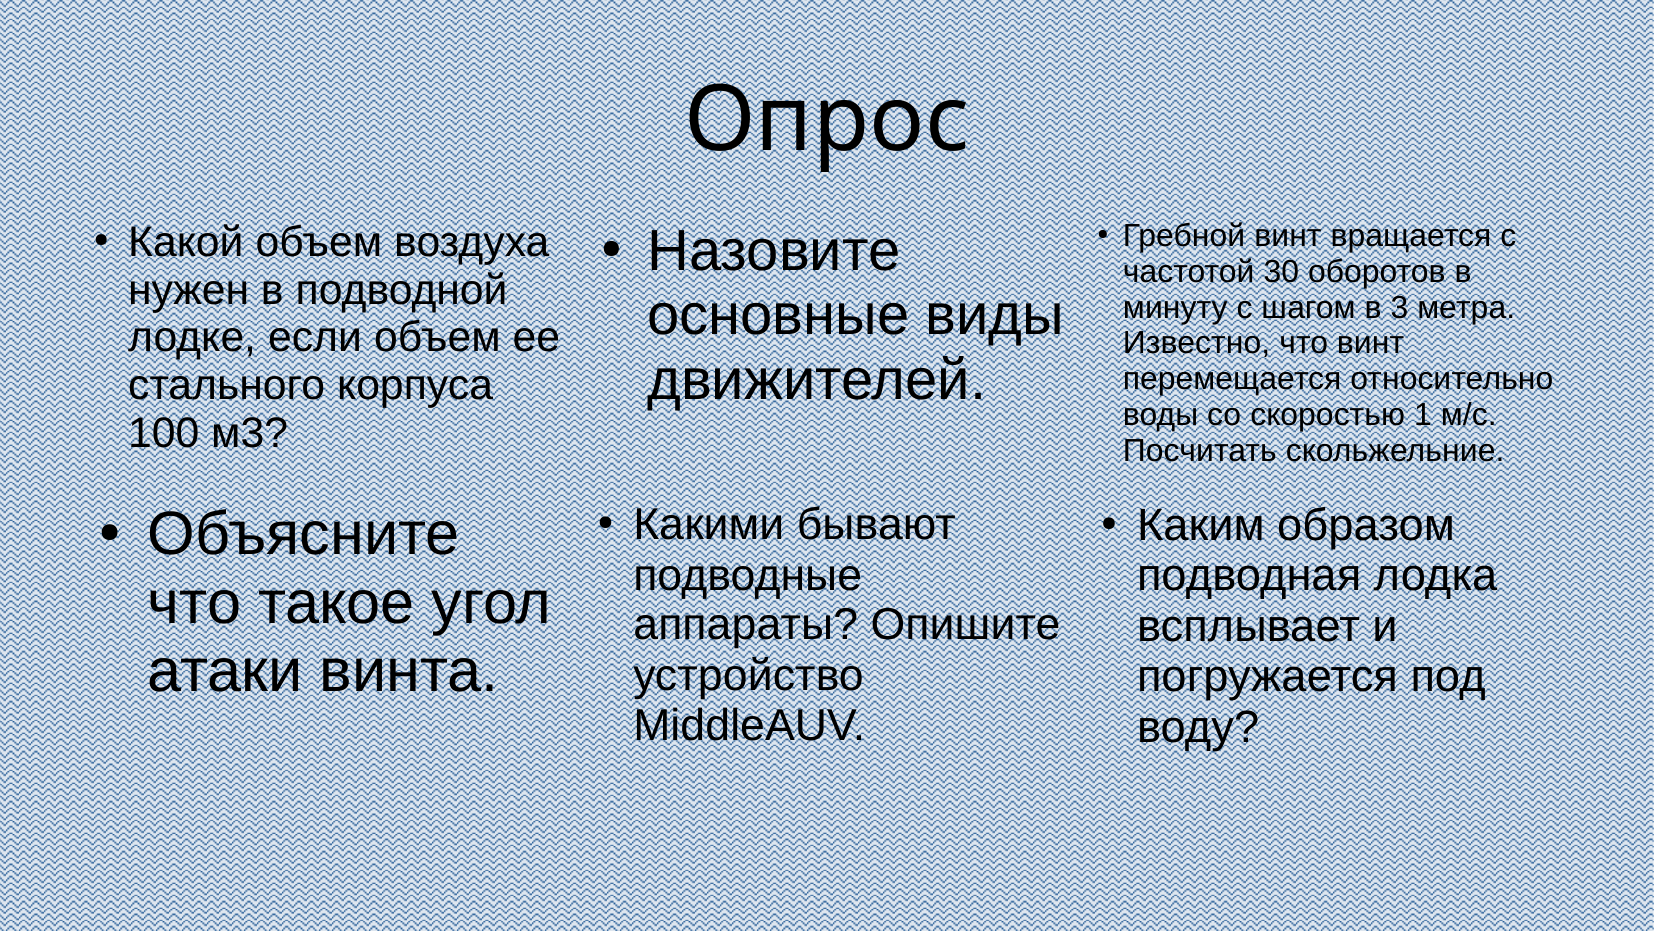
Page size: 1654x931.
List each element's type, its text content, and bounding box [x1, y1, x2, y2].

list Гребной винт вращается с частотой 30 оборотов в минуту с шагом в 3 метра. Известно, что винт перемещается относительно воды со скоростью 1 м/c. Посчитать скольжельние. [1088, 217, 1569, 475]
picture [0, 0, 1654, 931]
list Назовите основные виды движителей. [585, 217, 1065, 475]
title Опрос [82, 37, 1571, 193]
list Каким образом подводная лодка всплывает и погружается под воду? [1088, 499, 1569, 757]
list Объясните что такое угол атаки винта. [82, 499, 562, 757]
list Какими бывают подводные аппараты? Опишите устройство MiddleAUV. [585, 499, 1065, 757]
list Какой объем воздуха нужен в подводной лодке, если объем ее стального корпуса 100 м3? [82, 217, 562, 475]
